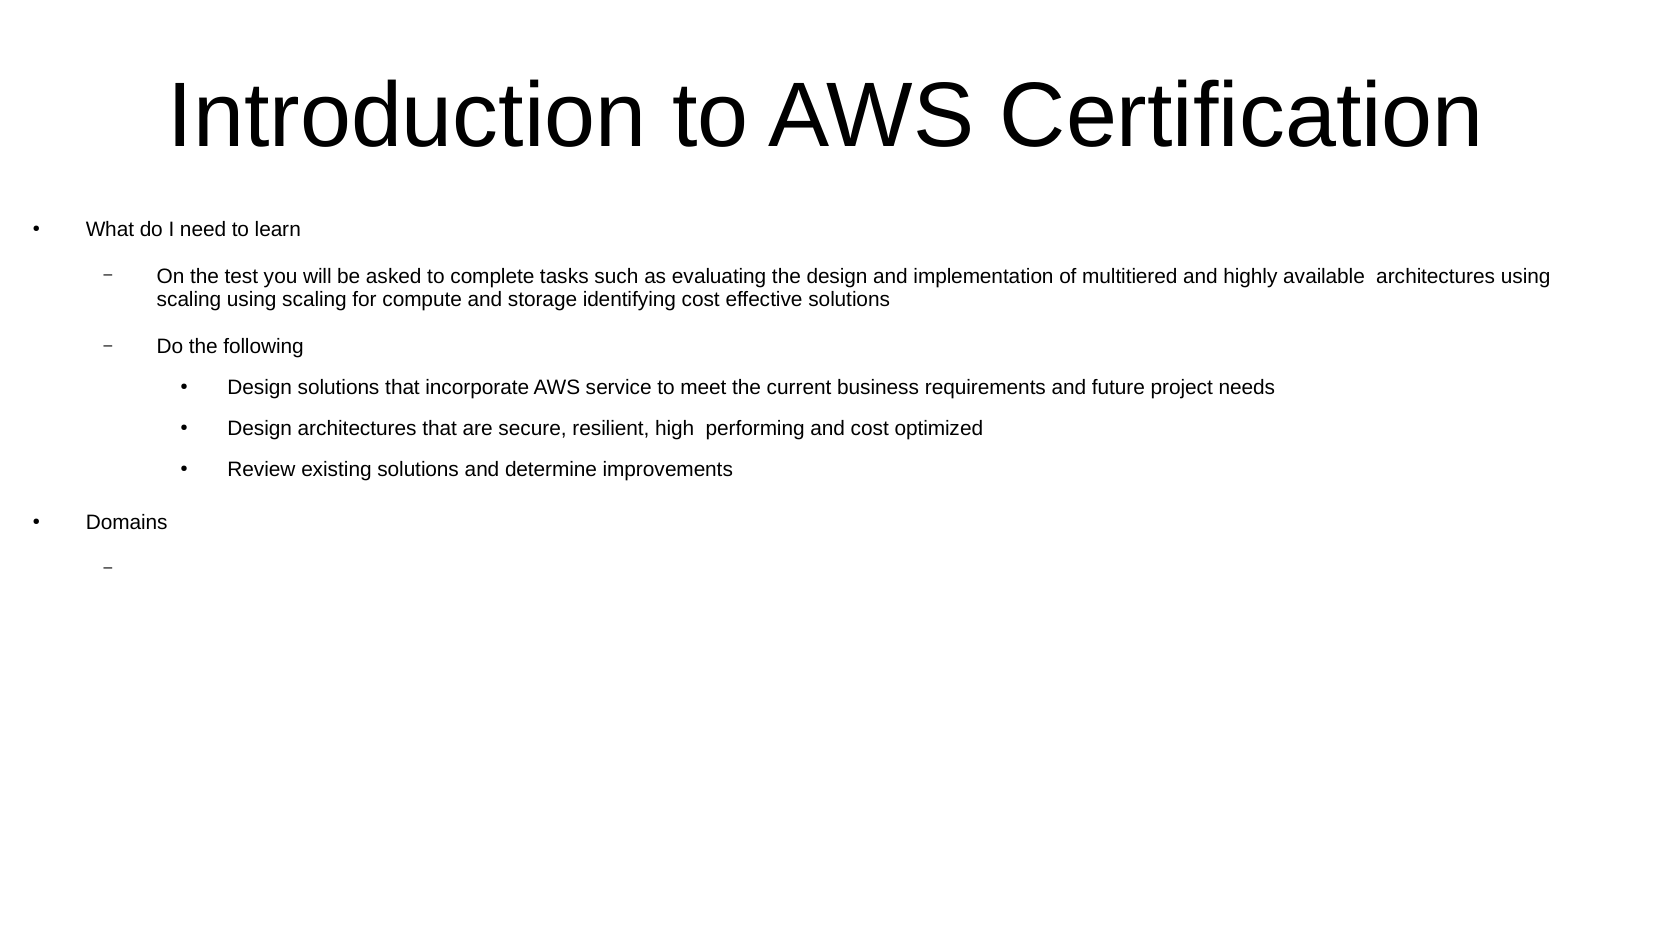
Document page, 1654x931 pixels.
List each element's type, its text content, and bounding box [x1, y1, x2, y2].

title Introduction to AWS Certification [82, 37, 1571, 193]
list What do I need to learn On the test you will be asked to complete tasks such as evaluating the design and implementation of multitiered and highly available architectures using scaling using scaling for compute and storage identifying cost effective solutions Do the following Design solutions that incorporate AWS service to meet the current business requirements and future project needs Design architectures that are secure, resilient, high performing and cost optimized Review existing solutions and determine improvements Domains [15, 217, 1571, 901]
